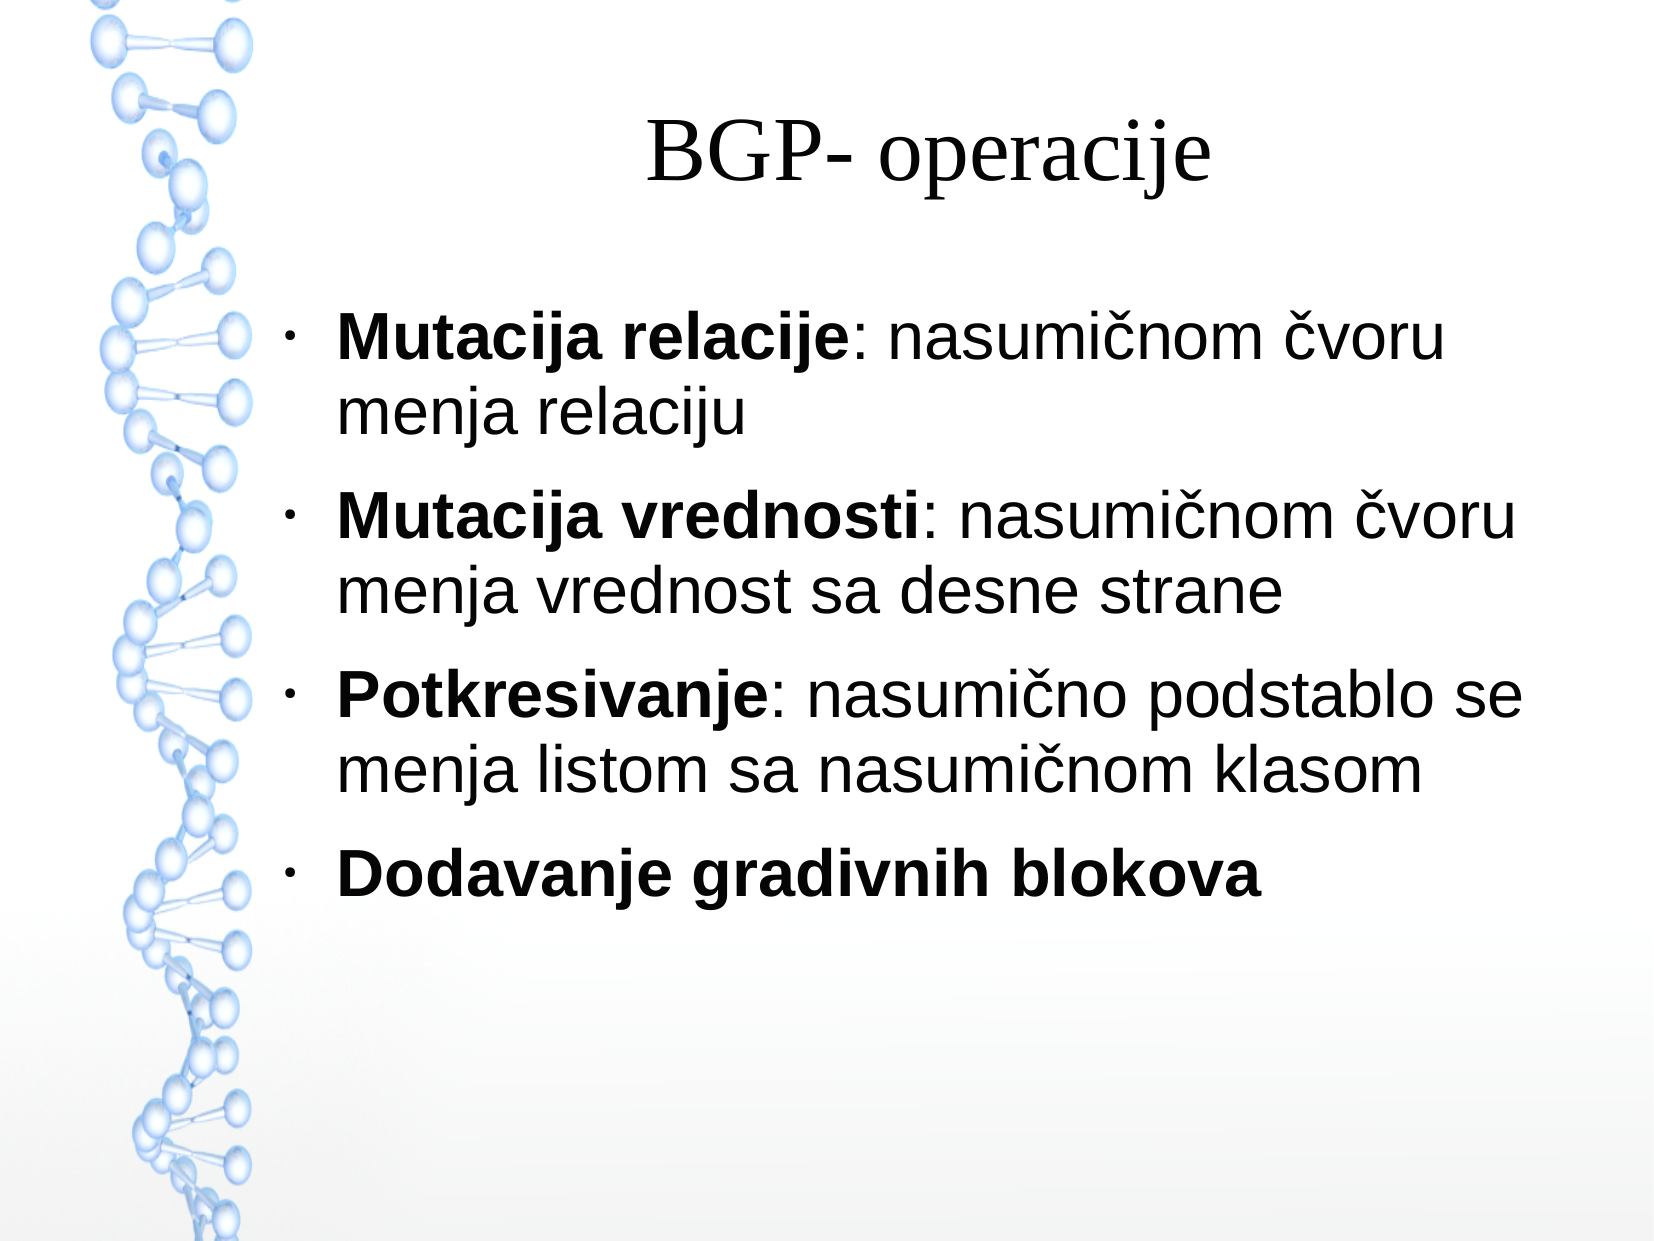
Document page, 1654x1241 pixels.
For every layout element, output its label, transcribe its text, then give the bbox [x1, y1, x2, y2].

picture [0, 0, 1654, 1241]
list Mutacija relacije: nasumičnom čvoru menja relaciju Mutacija vrednosti: nasumičnom čvoru menja vrednost sa desne strane Potkresivanje: nasumično podstablo se menja listom sa nasumičnom klasom Dodavanje gradivnih blokova [265, 299, 1595, 1019]
title BGP- operacije [265, 47, 1595, 252]
